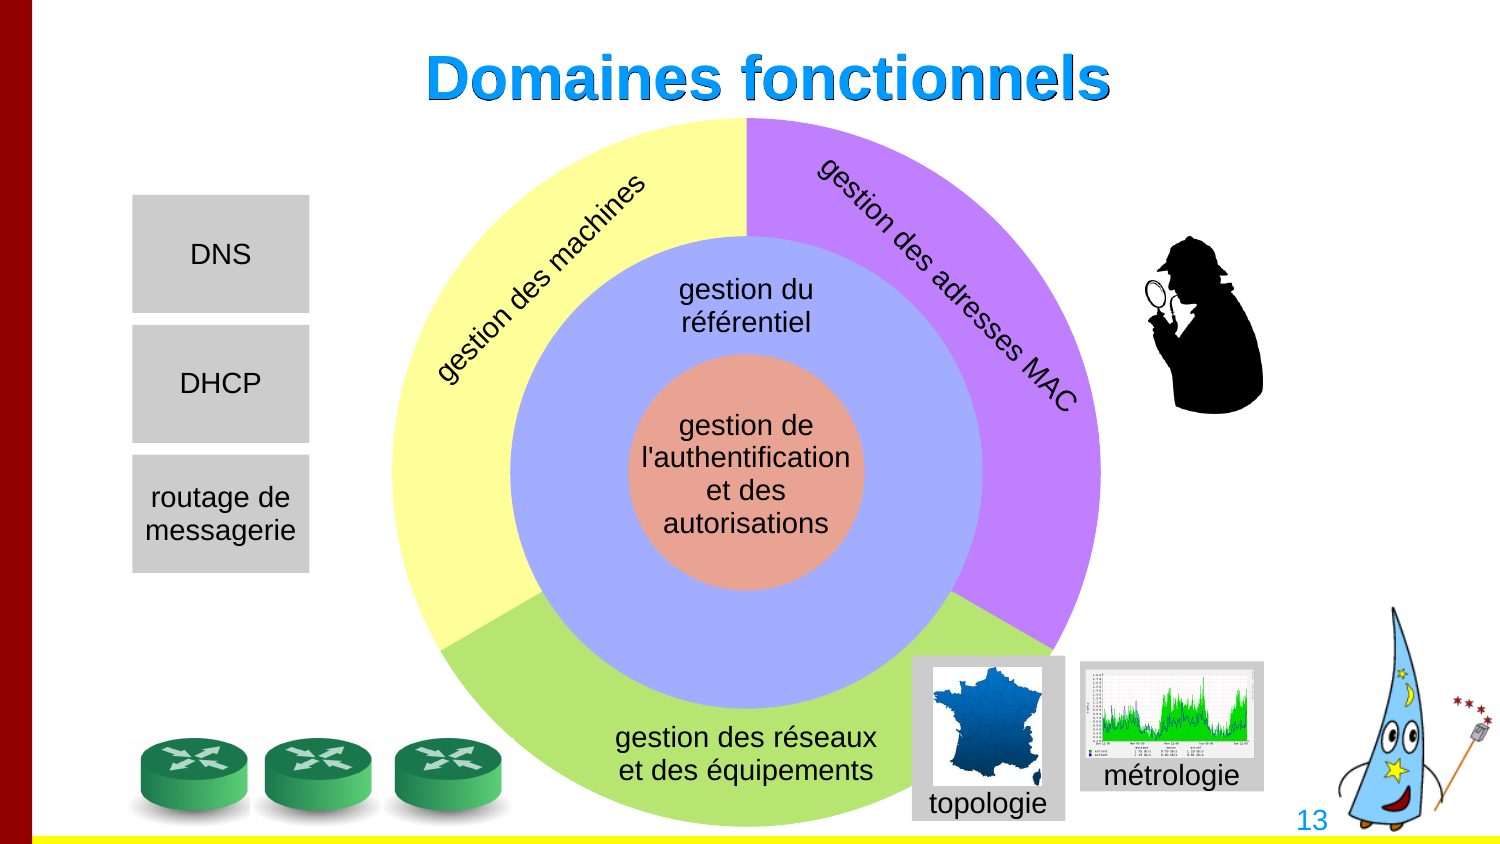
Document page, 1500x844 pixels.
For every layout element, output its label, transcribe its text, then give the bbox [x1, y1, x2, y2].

text_box [845, 145, 1092, 392]
picture [1338, 606, 1492, 832]
title Domaines fonctionnels [85, 12, 1452, 145]
picture [1085, 669, 1255, 759]
text_box topologie [911, 655, 1066, 821]
text_box [392, 145, 1101, 789]
text_box DNS [132, 194, 310, 313]
text_box gestion des machines [397, 145, 683, 420]
text_box métrologie [1080, 661, 1264, 792]
text_box [404, 145, 637, 378]
text_box DHCP [132, 324, 310, 443]
text_box gestion du référentiel [640, 265, 853, 346]
text_box routage de messagerie [132, 454, 310, 573]
picture [126, 738, 514, 827]
text_box gestion des réseaux et des équipements [586, 713, 906, 794]
text_box gestion des adresses MAC [789, 145, 1110, 445]
picture [1145, 236, 1263, 414]
text_box [597, 794, 896, 827]
picture [933, 667, 1042, 786]
text_box gestion de l'authentification et des autorisations [626, 401, 866, 548]
